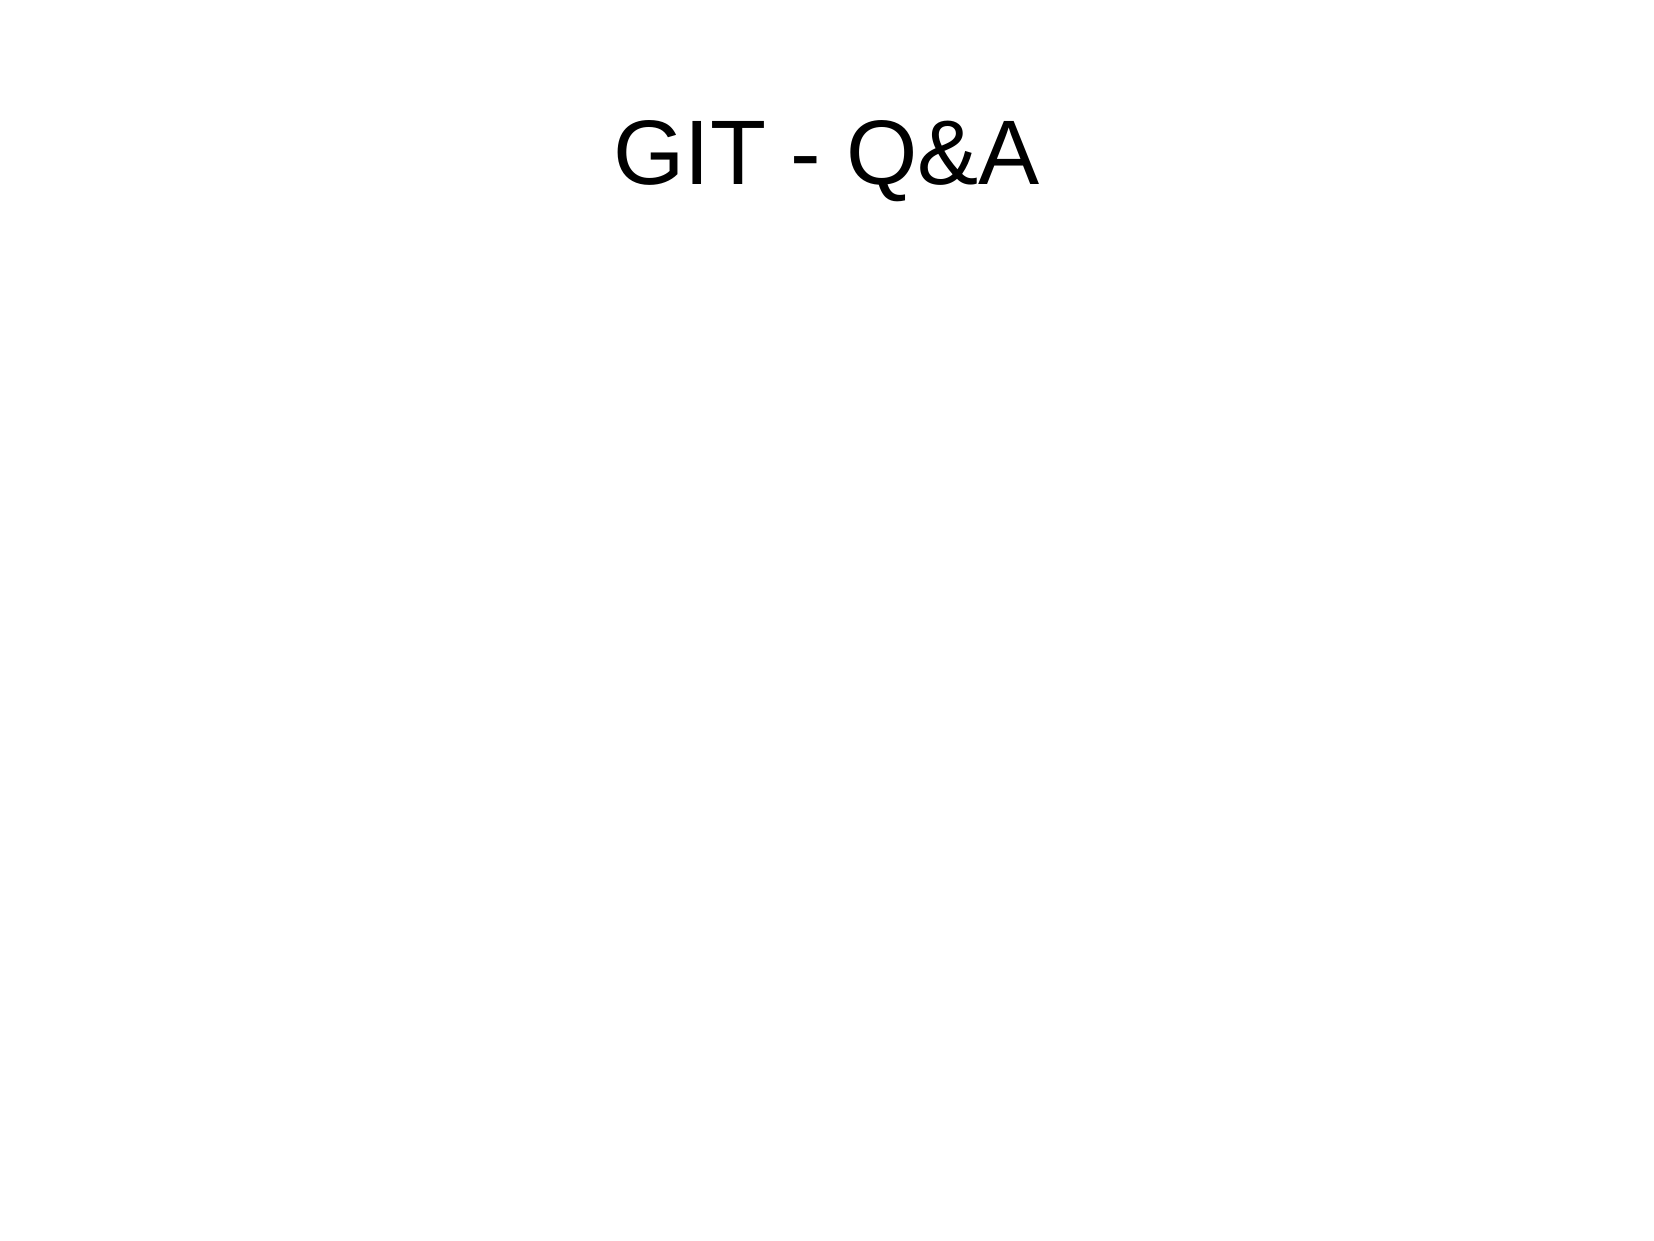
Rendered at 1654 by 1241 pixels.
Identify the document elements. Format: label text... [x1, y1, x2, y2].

title GIT - Q&A [82, 49, 1571, 257]
